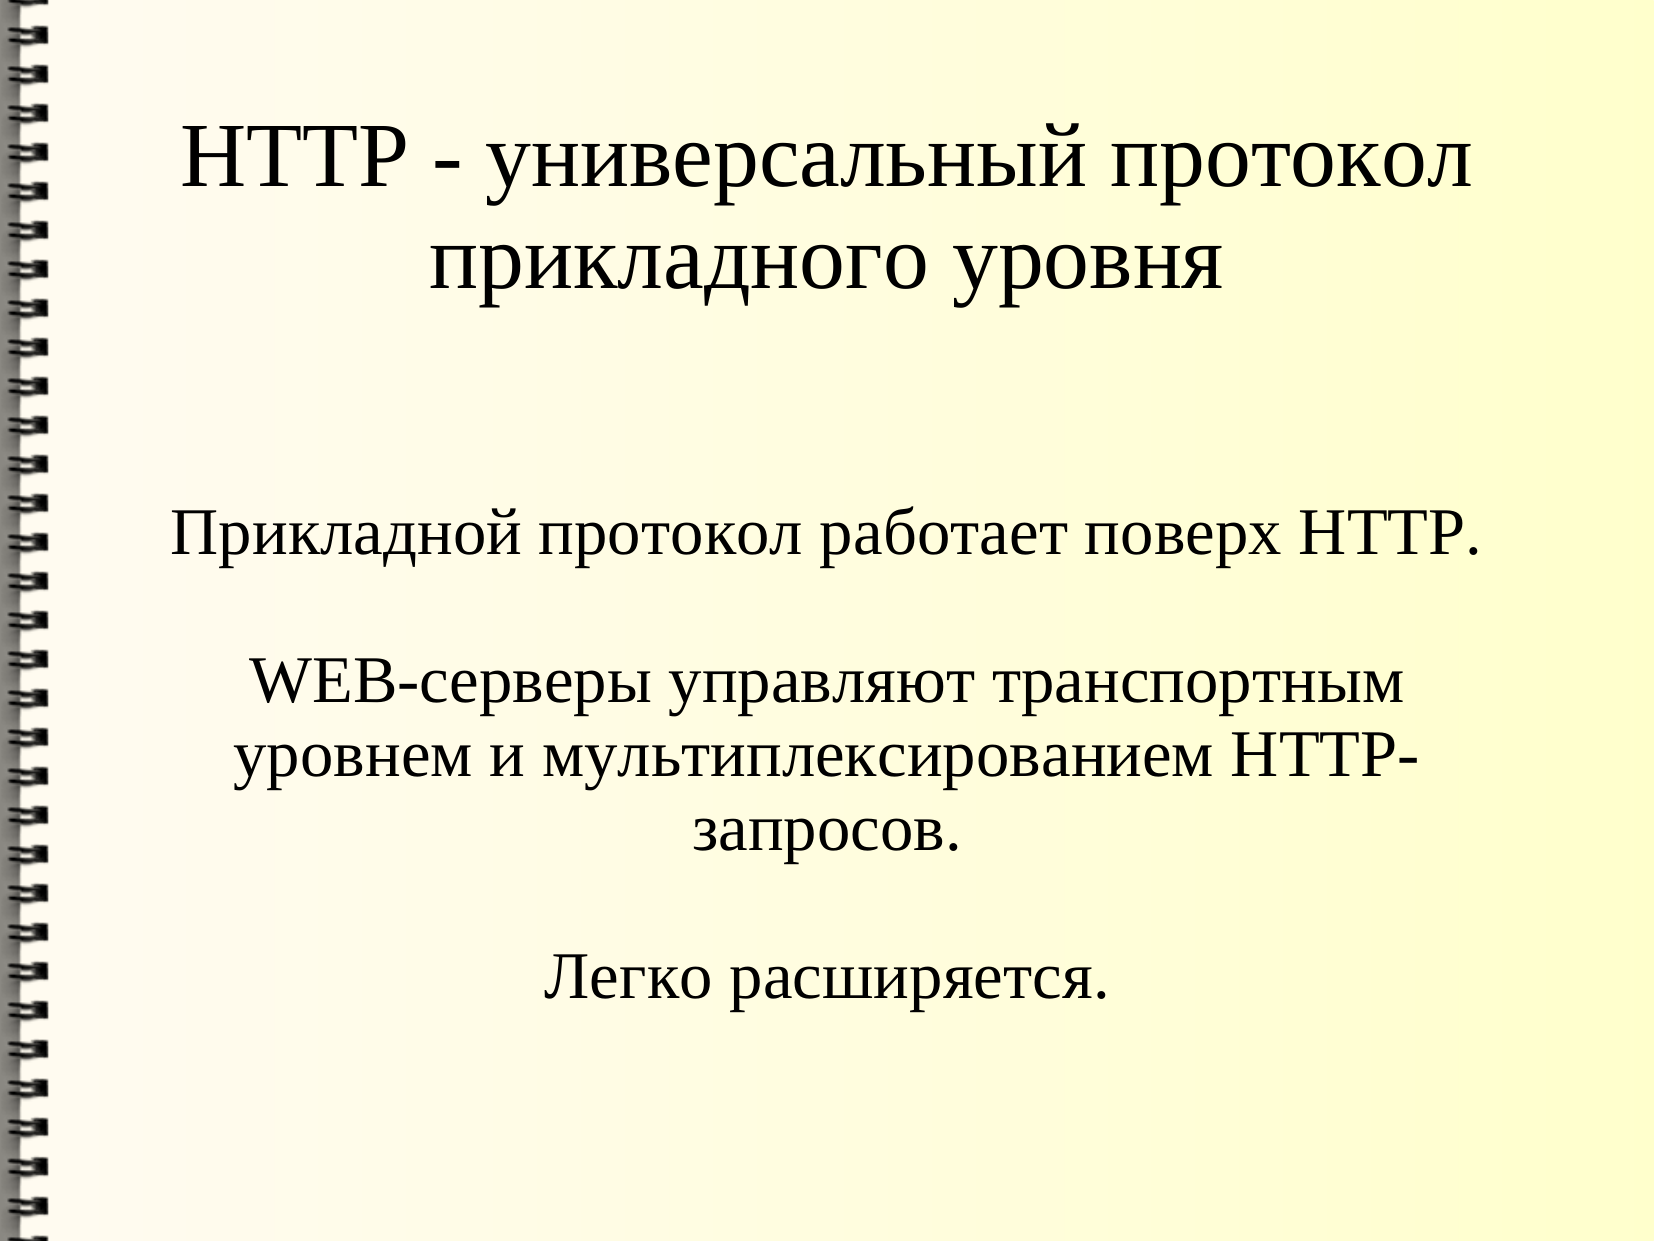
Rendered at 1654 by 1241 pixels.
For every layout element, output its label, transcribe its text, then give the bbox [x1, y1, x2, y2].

subtitle Прикладной протокол работает поверх HTTP. WEB-серверы управляют транспортным уровнем и мультиплексированием HTTP-запросов. Легко расширяется. [121, 344, 1534, 1164]
title HTTP - универсальный протокол прикладного уровня [121, 102, 1534, 311]
picture [0, 0, 1654, 1241]
